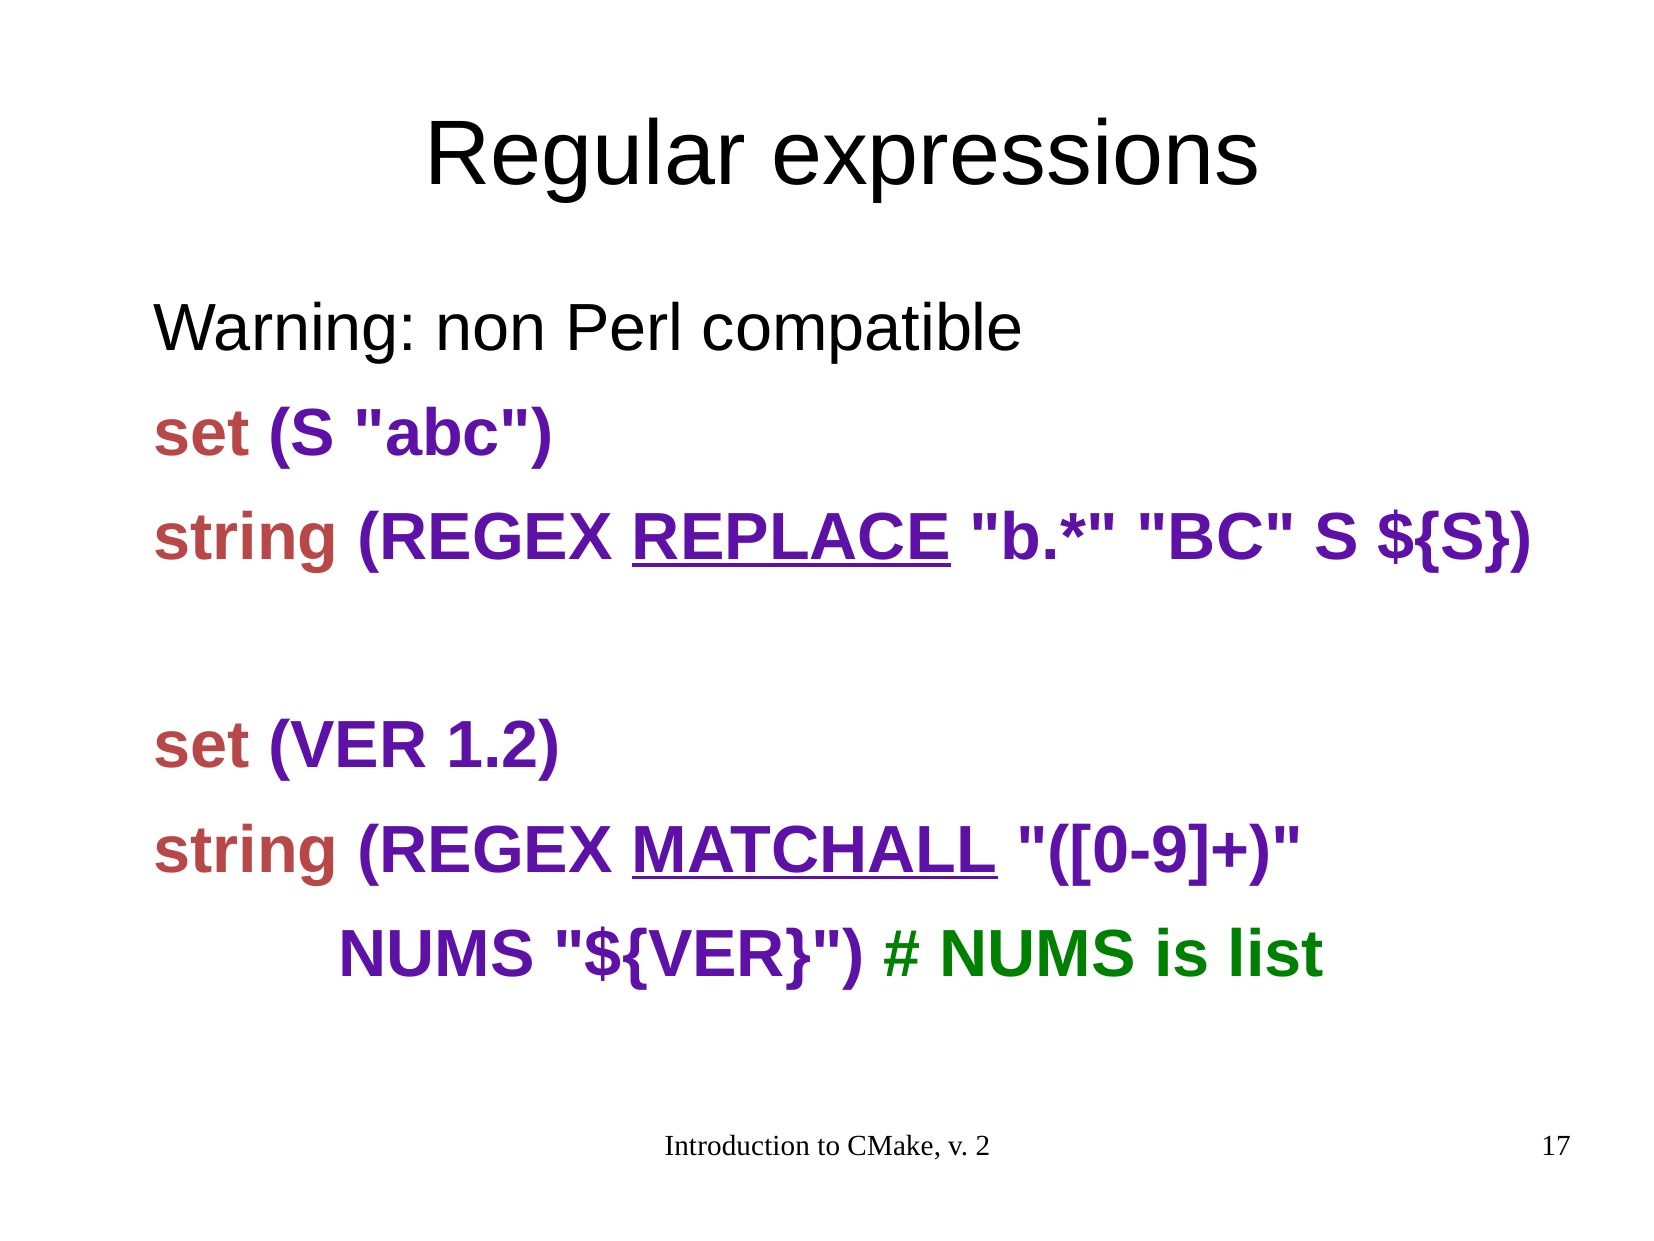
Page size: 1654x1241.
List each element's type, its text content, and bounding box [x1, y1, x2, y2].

list Warning: non Perl compatible set (S "abc") string (REGEX REPLACE "b.*" "BC" S ${S}) set (VER 1.2) string (REGEX MATCHALL "([0-9]+)" NUMS "${VER}") # NUMS is list [82, 290, 1571, 1109]
title Regular expressions [82, 49, 1571, 257]
